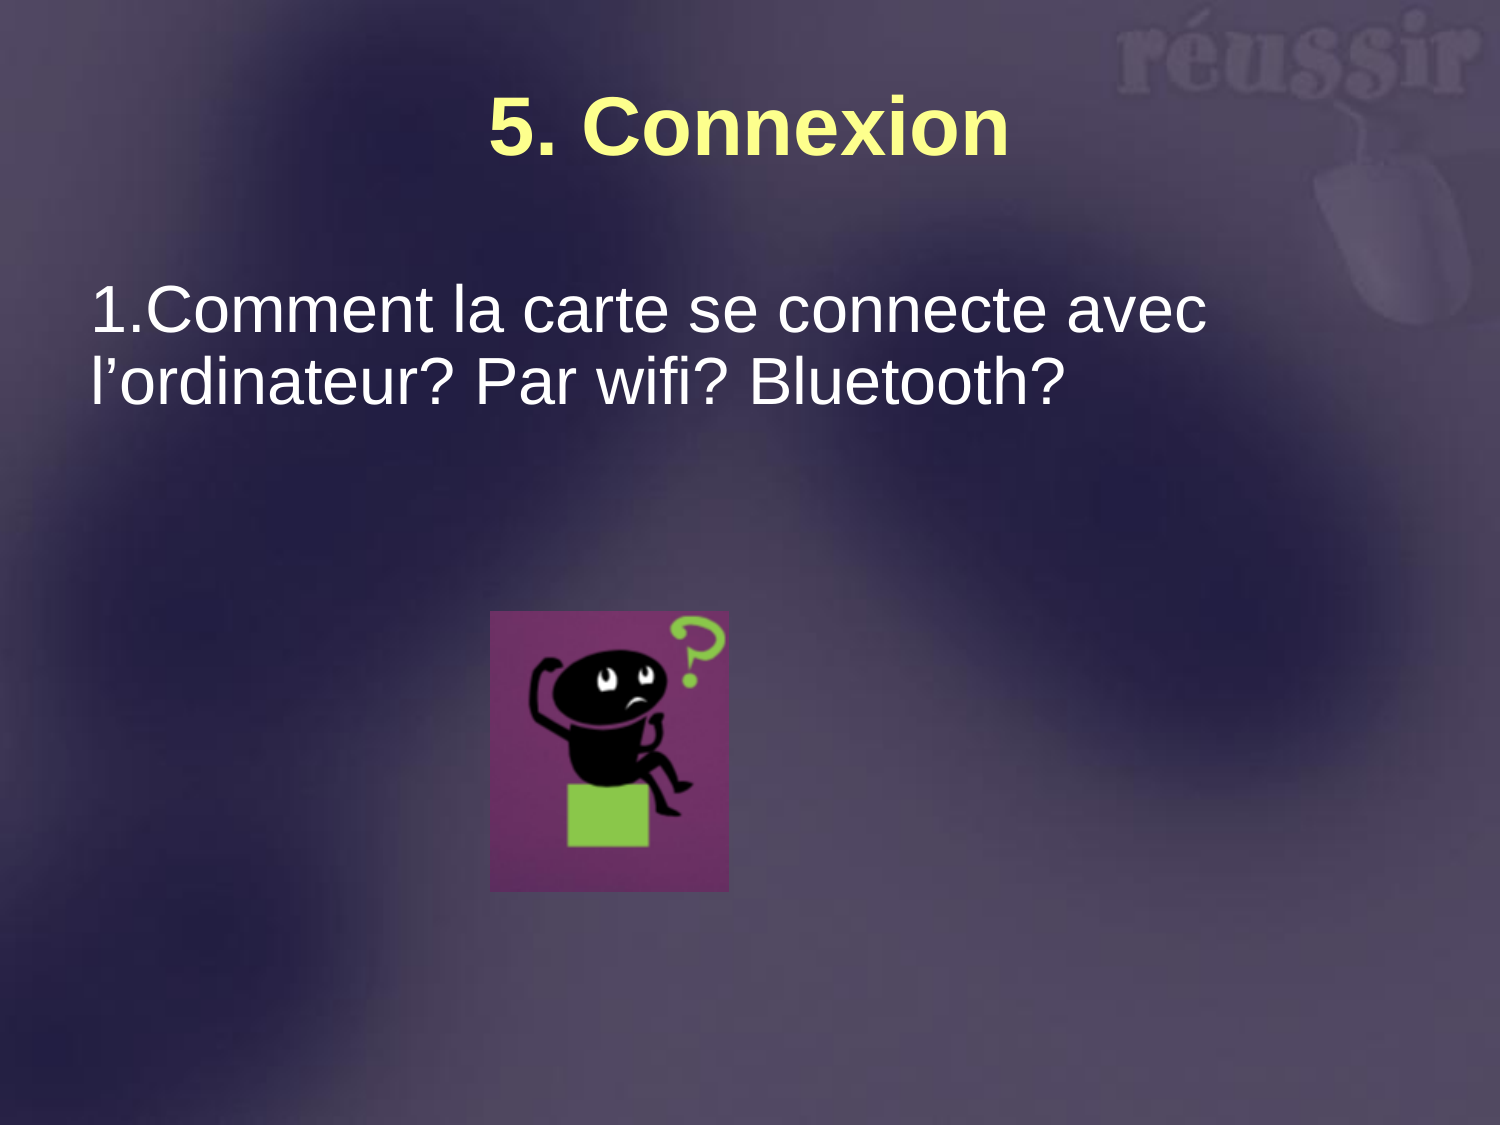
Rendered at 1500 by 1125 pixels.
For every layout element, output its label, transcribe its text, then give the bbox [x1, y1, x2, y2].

list Comment la carte se connecte avec l’ordinateur? Par wifi? Bluetooth? [75, 267, 1425, 1071]
picture [0, 0, 1500, 1125]
title 5. Connexion [75, 78, 1425, 266]
